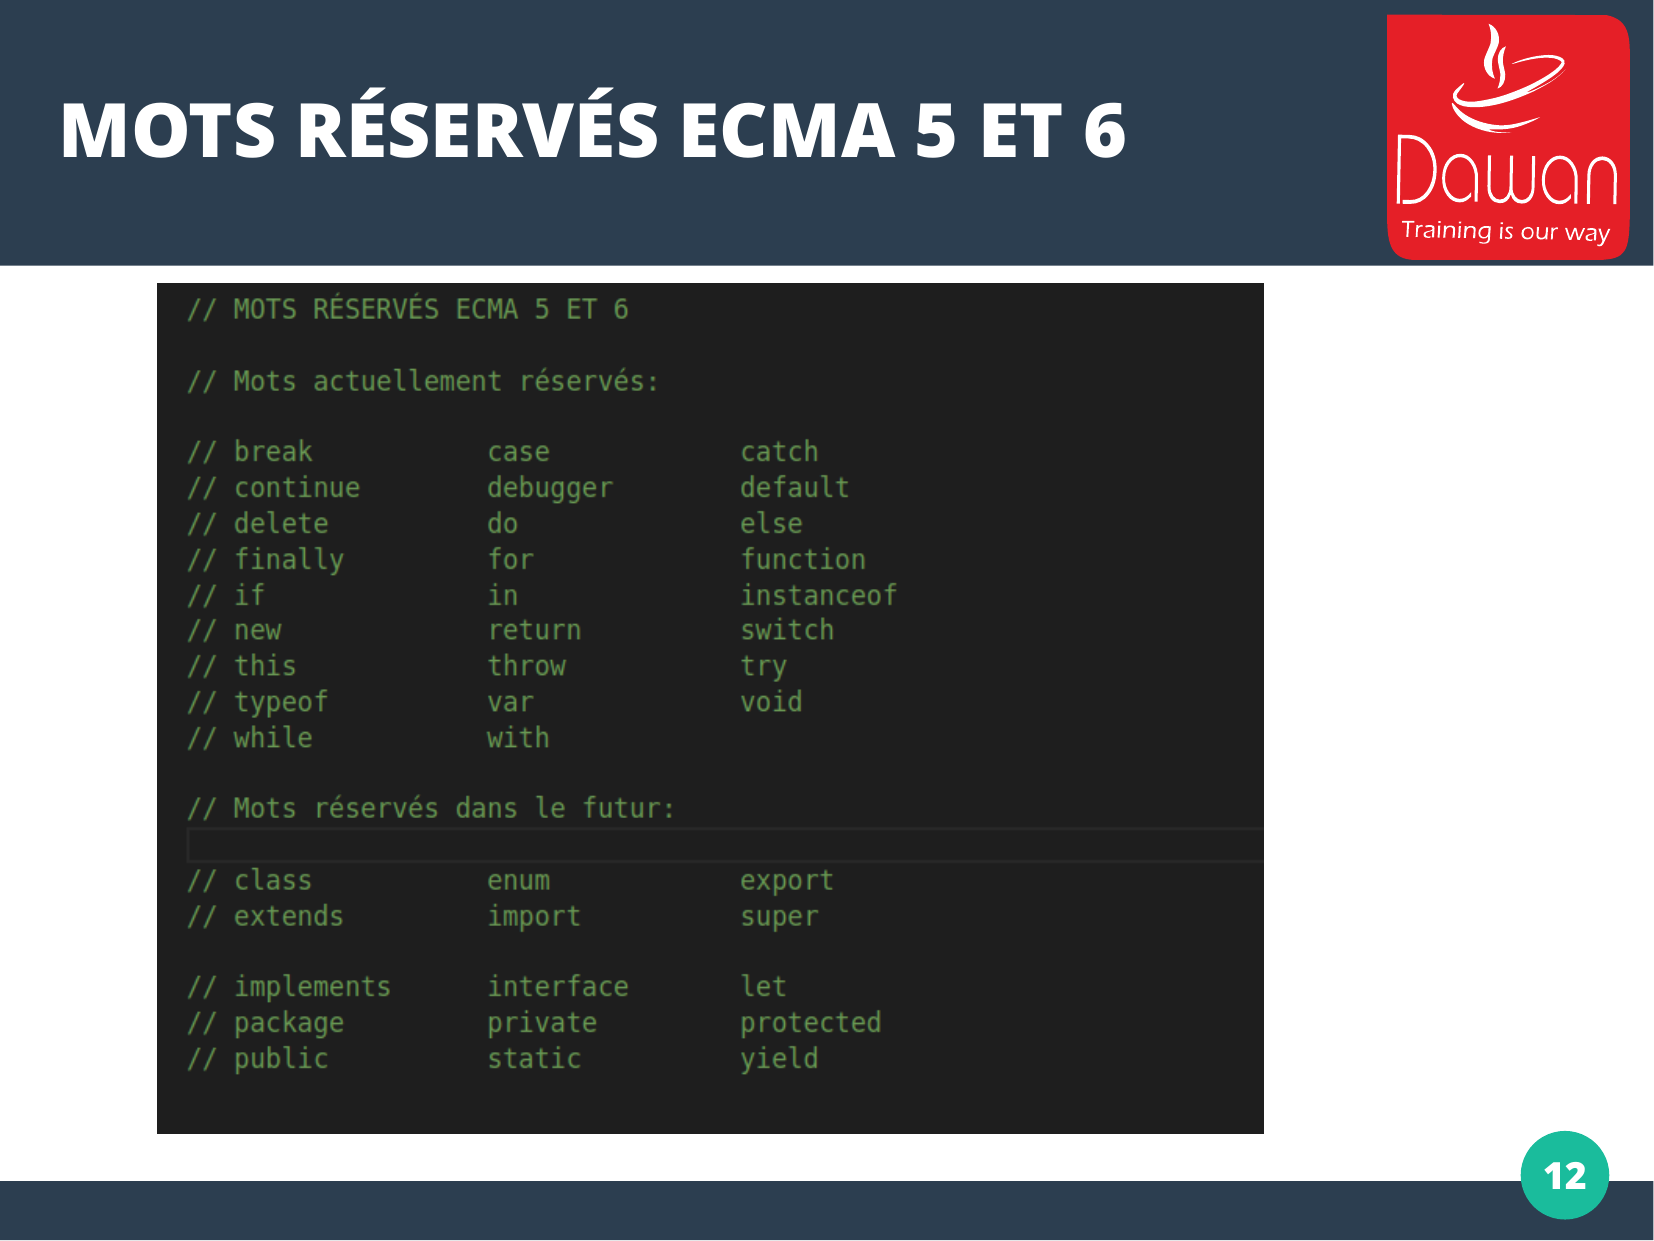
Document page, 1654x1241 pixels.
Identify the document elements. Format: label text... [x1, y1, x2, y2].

picture [157, 283, 1264, 1134]
title MOTS RÉSERVÉS ECMA 5 ET 6 [59, 49, 1387, 207]
picture [1387, 14, 1630, 260]
